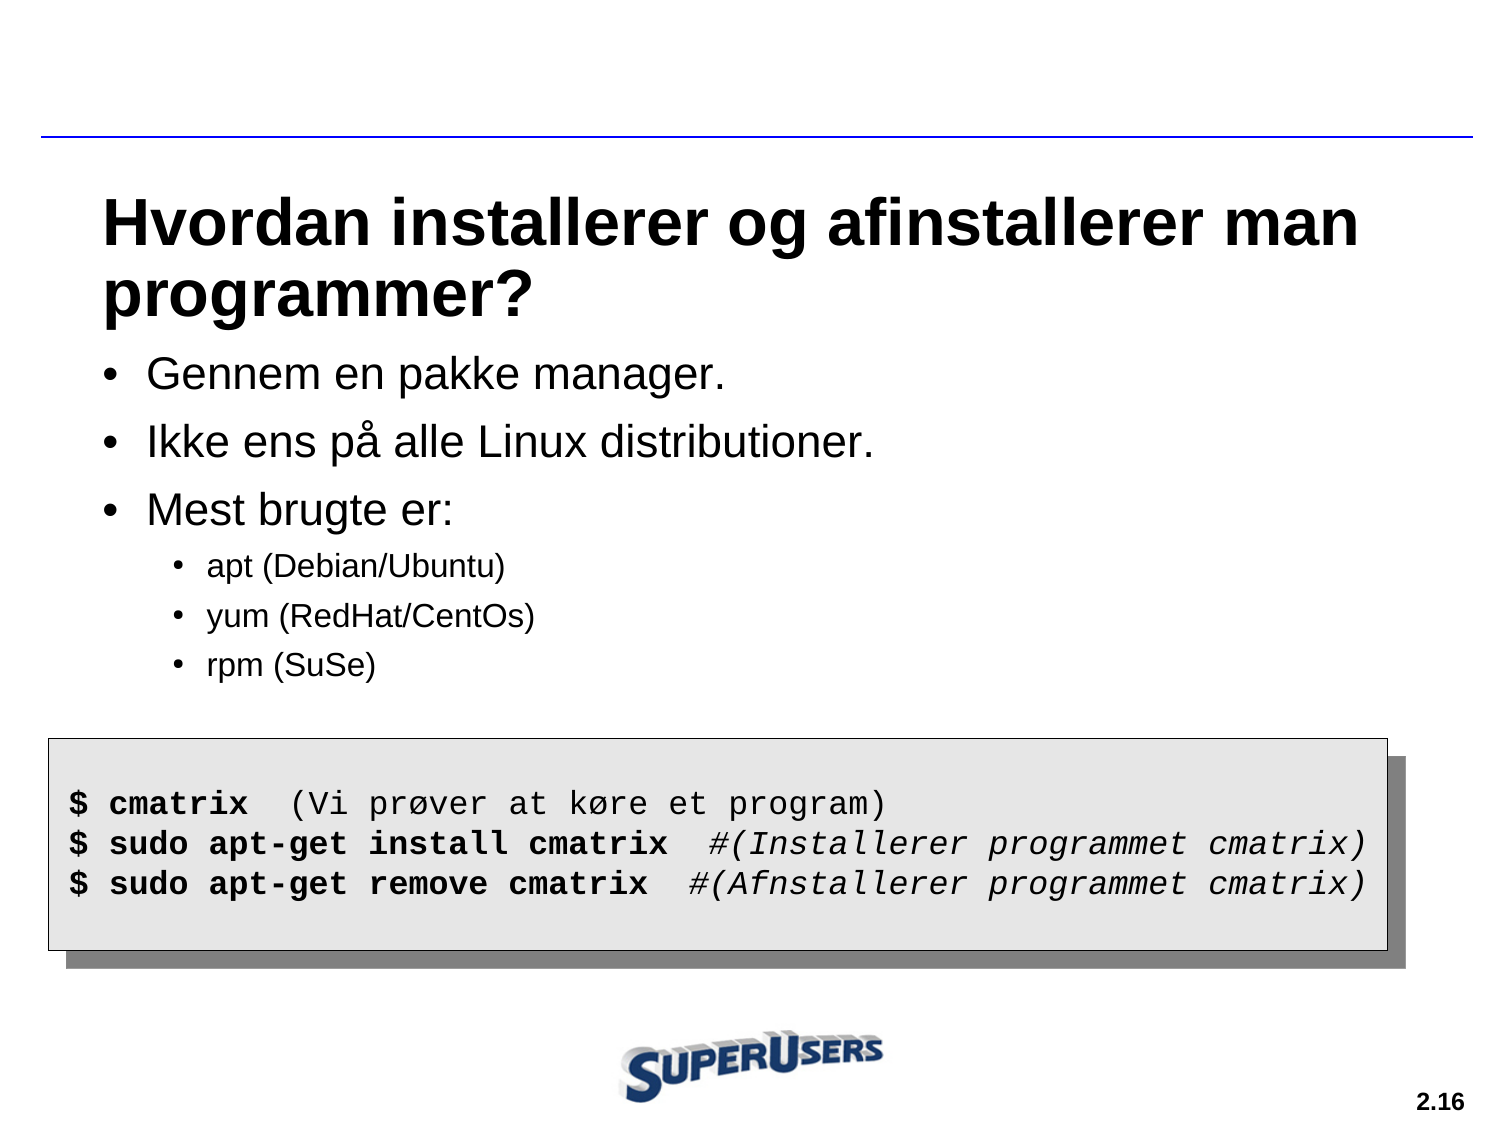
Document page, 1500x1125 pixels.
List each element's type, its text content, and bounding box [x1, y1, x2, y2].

text_box $ cmatrix (Vi prøver at køre et program) $ sudo apt-get install cmatrix #(Installerer programmet cmatrix) $ sudo apt-get remove cmatrix #(Afnstallerer programmet cmatrix) [48, 738, 1388, 951]
list Hvordan installerer og afinstallerer man programmer? Gennem en pakke manager. Ikke ens på alle Linux distributioner. Mest brugte er: apt (Debian/Ubuntu) yum (RedHat/CentOs) rpm (SuSe) [88, 180, 1398, 695]
picture [592, 1015, 908, 1123]
